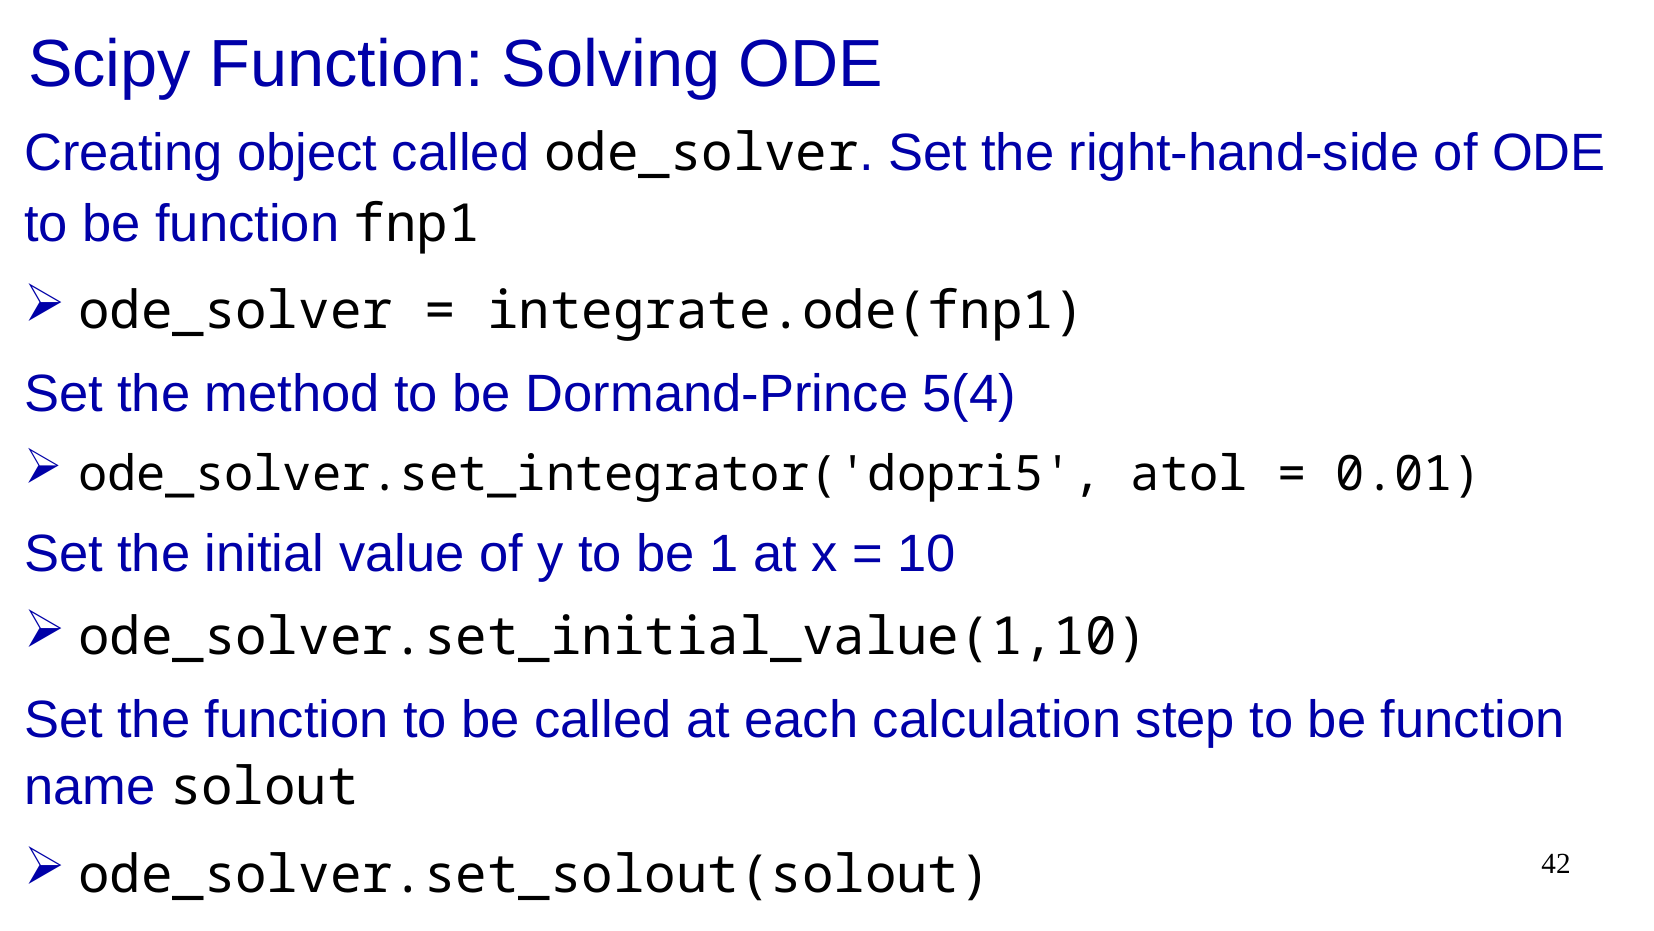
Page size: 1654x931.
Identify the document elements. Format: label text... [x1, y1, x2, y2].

list Creating object called ode_solver. Set the right-hand-side of ODE to be function fnp1 ode_solver = integrate.ode(fnp1) Set the method to be Dormand-Prince 5(4) ode_solver.set_integrator('dopri5', atol = 0.01) Set the initial value of y to be 1 at x = 10 ode_solver.set_initial_value(1,10) Set the function to be called at each calculation step to be function name solout ode_solver.set_solout(solout) [24, 114, 1639, 910]
title Scipy Function: Solving ODE [28, 21, 1626, 106]
